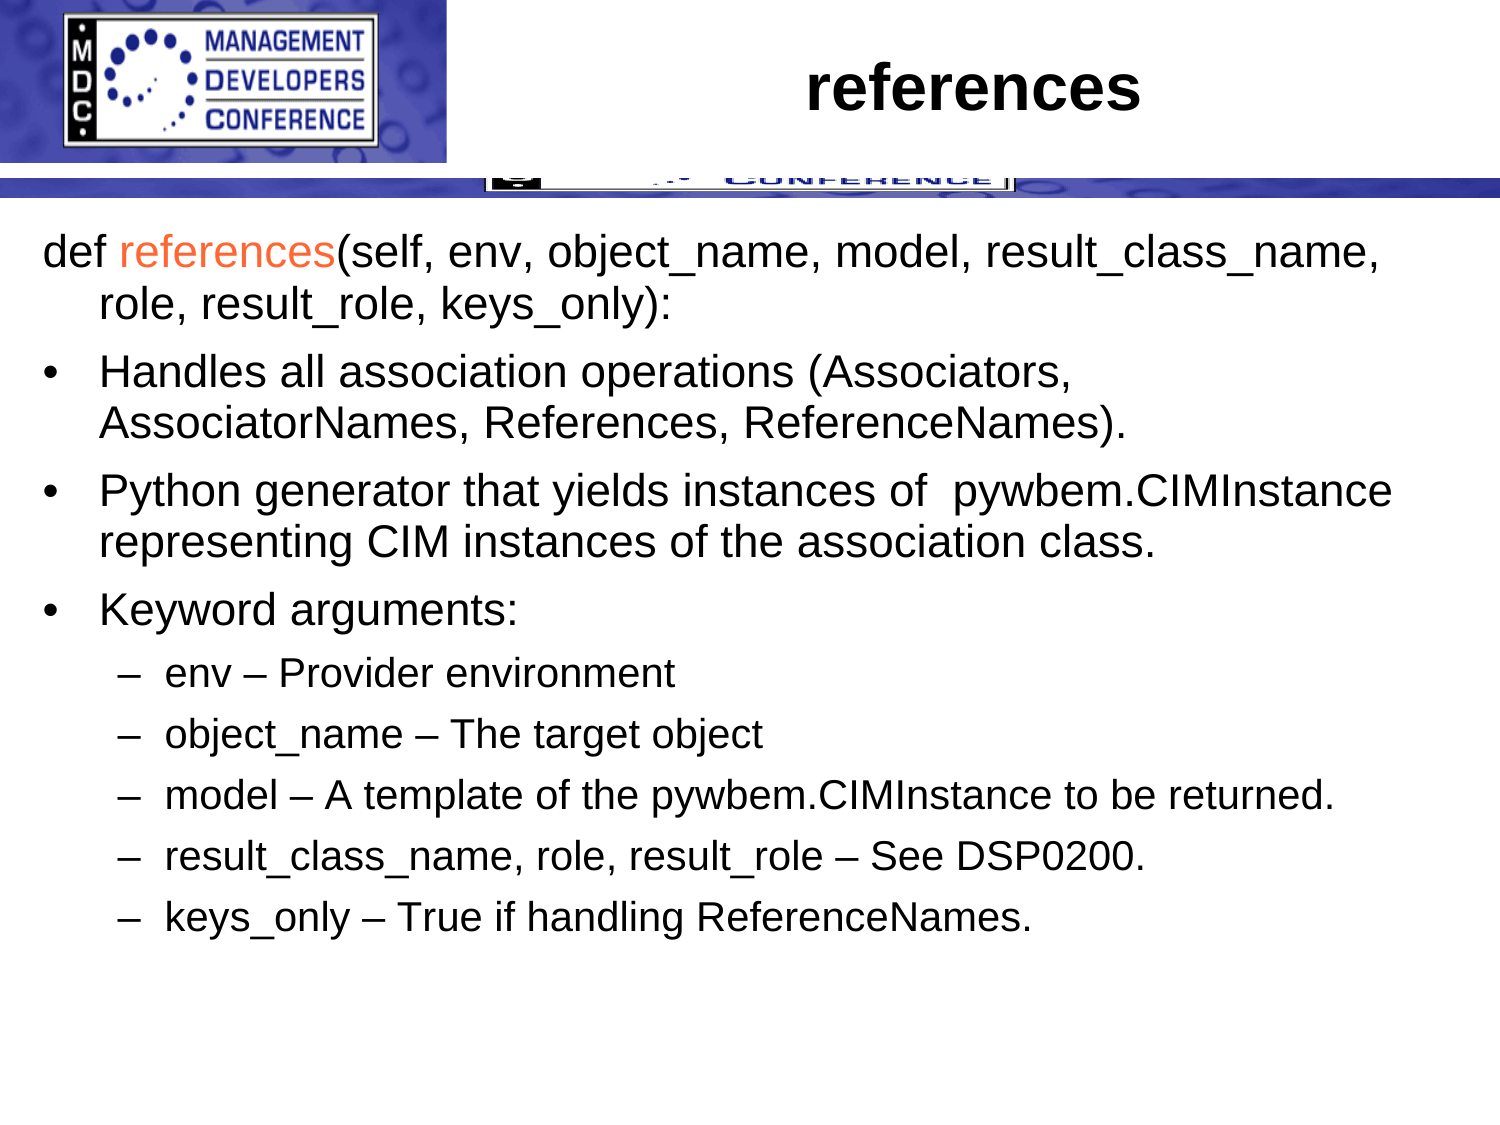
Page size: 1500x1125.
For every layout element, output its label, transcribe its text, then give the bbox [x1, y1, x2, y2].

title references [447, 0, 1500, 176]
list def references(self, env, object_name, model, result_class_name, role, result_role, keys_only): Handles all association operations (Associators, AssociatorNames, References, ReferenceNames). Python generator that yields instances of pywbem.CIMInstance representing CIM instances of the association class. Keyword arguments: env – Provider environment object_name – The target object model – A template of the pywbem.CIMInstance to be returned. result_class_name, role, result_role – See DSP0200. keys_only – True if handling ReferenceNames. [42, 226, 1433, 969]
picture [0, 0, 447, 163]
picture [0, 178, 1500, 198]
